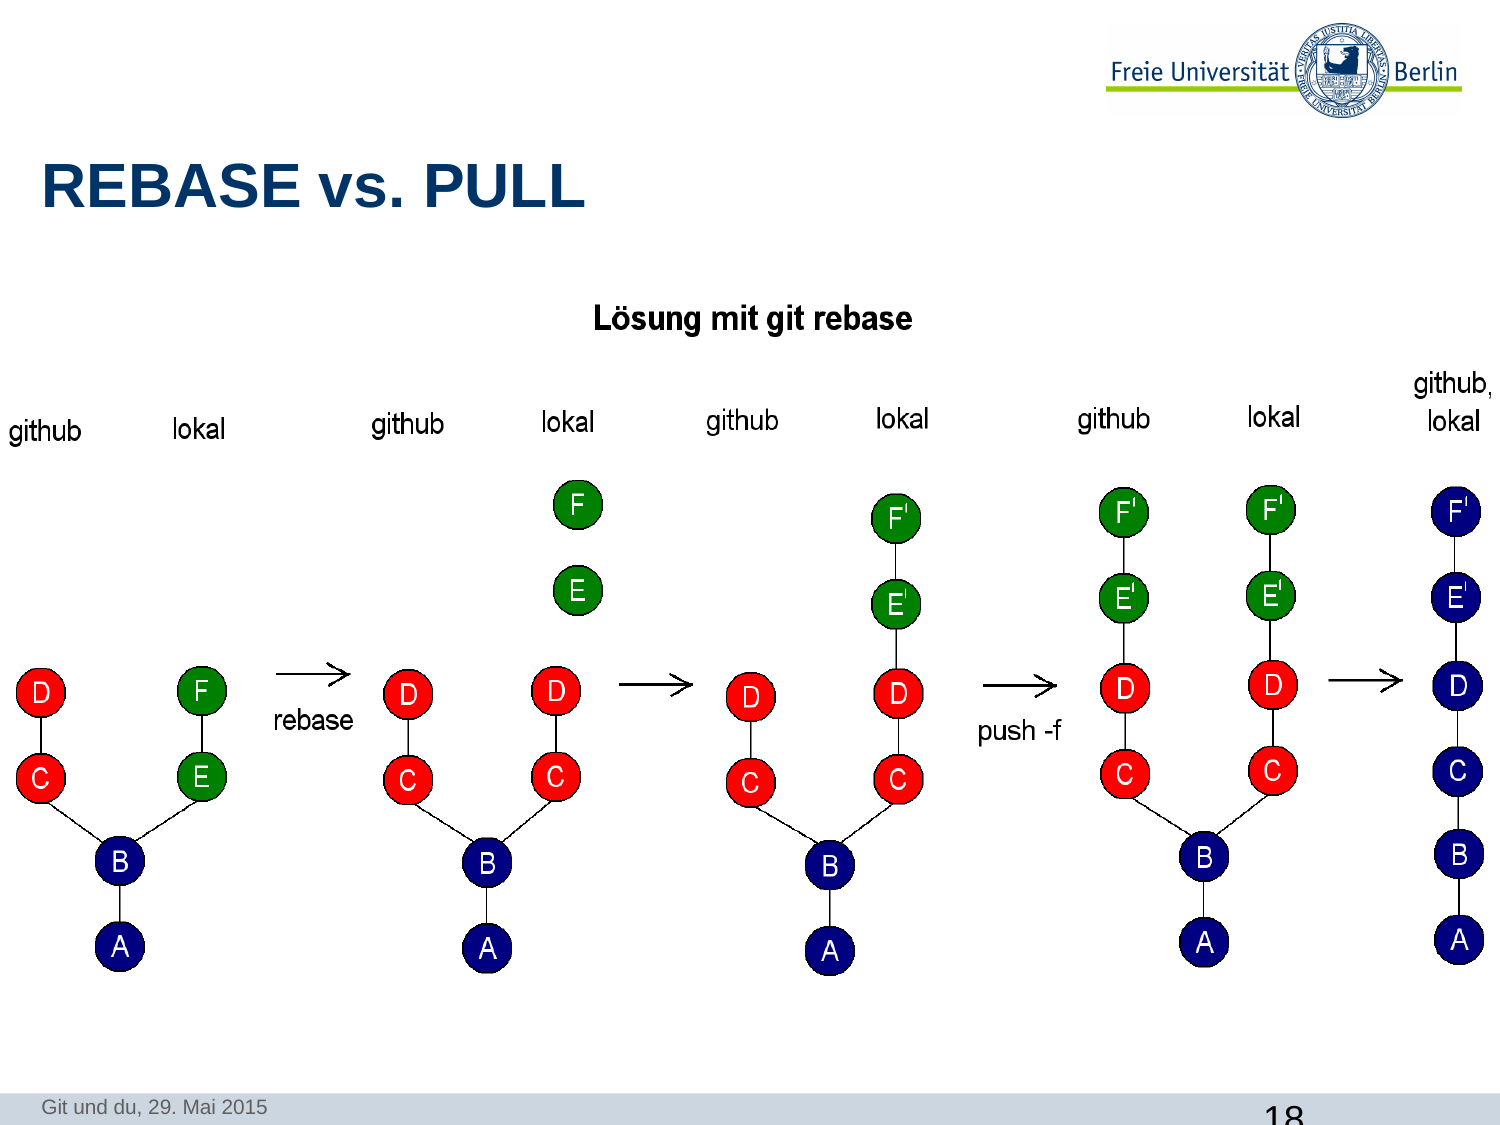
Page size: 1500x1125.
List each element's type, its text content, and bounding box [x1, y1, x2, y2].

title REBASE vs. PULL [41, 150, 1460, 221]
picture [1106, 23, 1462, 118]
picture [0, 279, 1500, 993]
